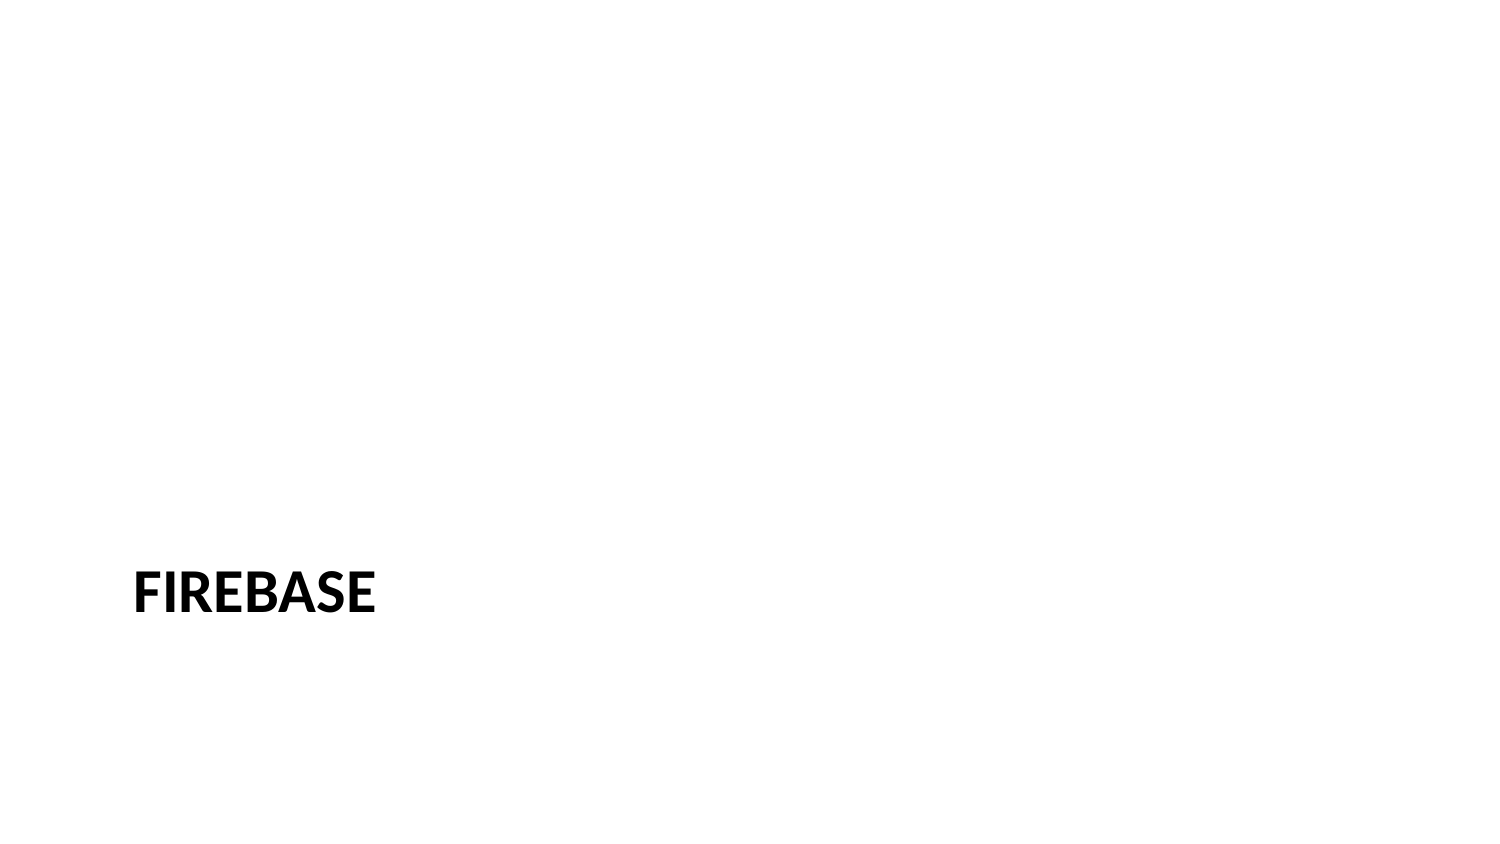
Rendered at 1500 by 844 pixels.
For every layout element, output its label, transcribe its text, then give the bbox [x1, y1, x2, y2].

title Firebase [118, 542, 1394, 710]
